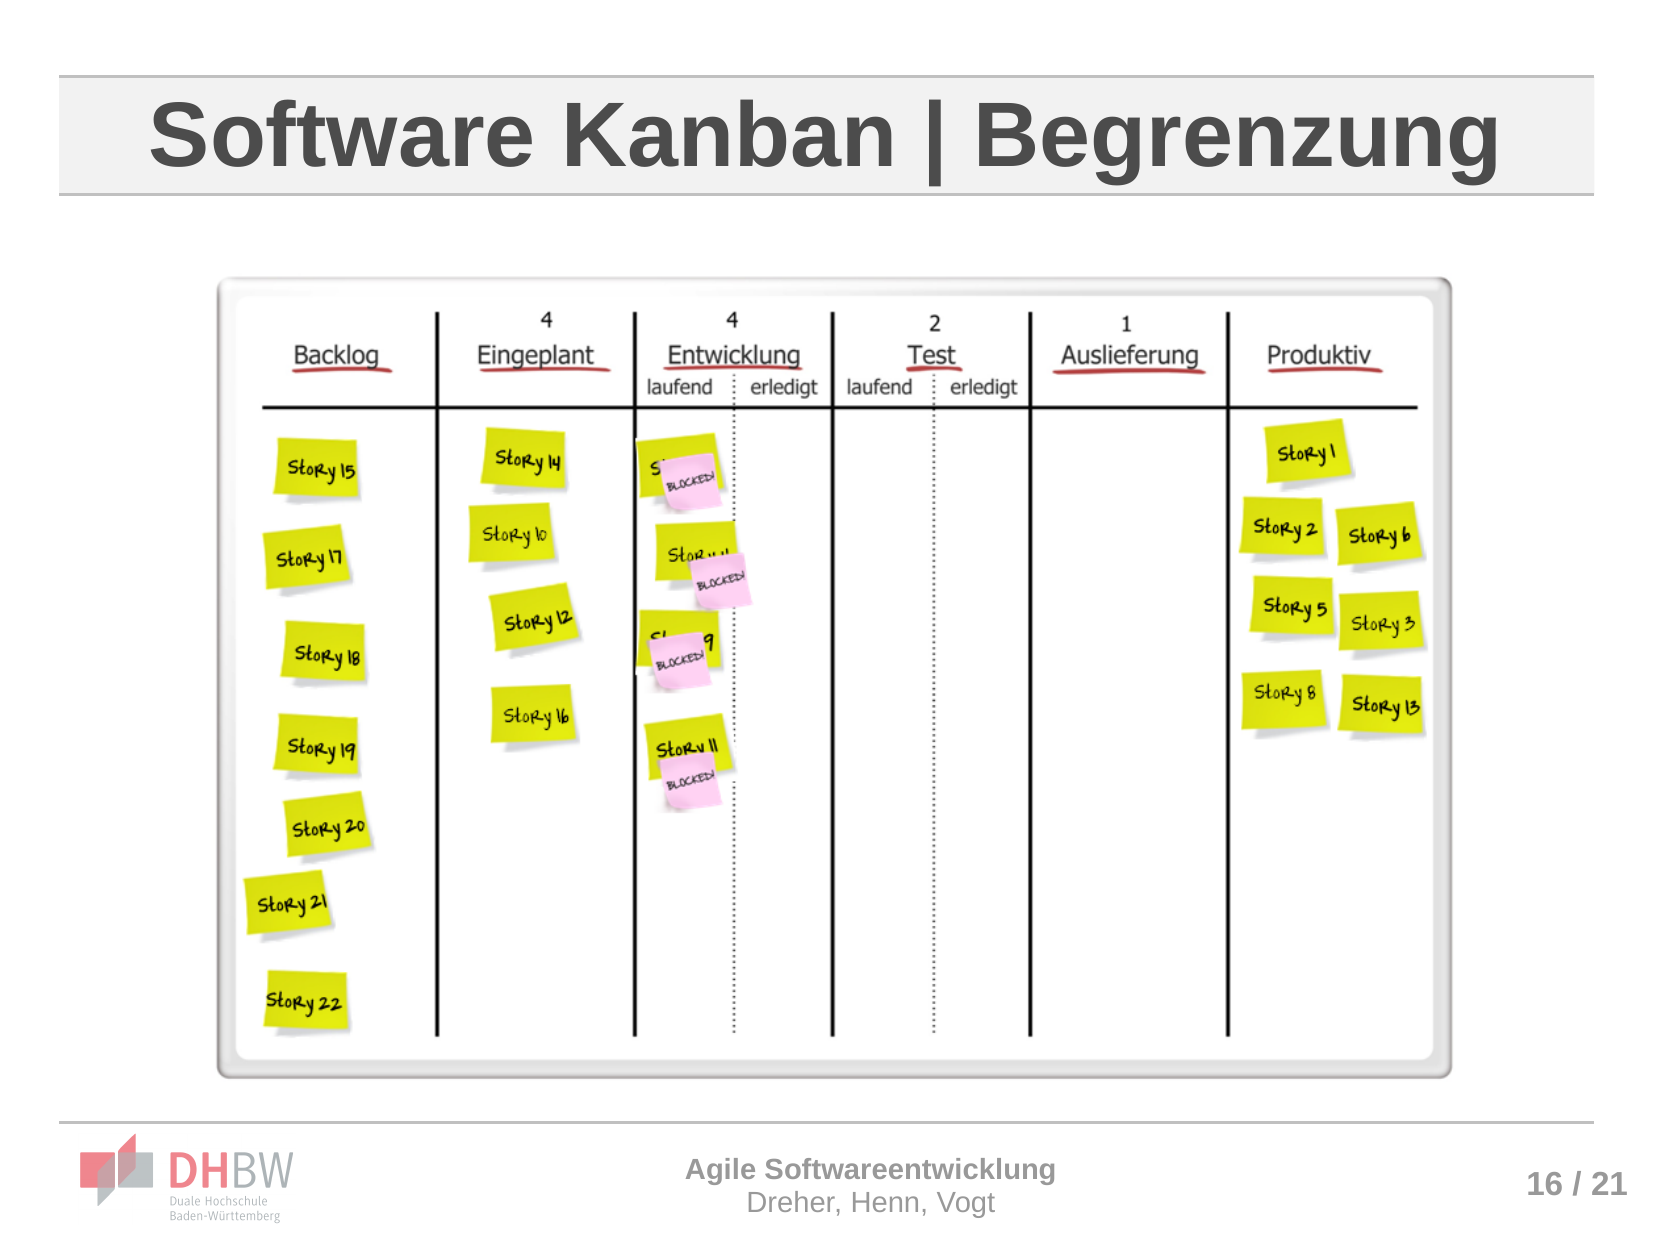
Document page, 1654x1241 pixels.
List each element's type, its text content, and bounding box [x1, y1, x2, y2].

picture [203, 254, 1465, 1100]
picture [78, 1133, 296, 1225]
title Software Kanban | Begrenzung [82, 31, 1571, 239]
